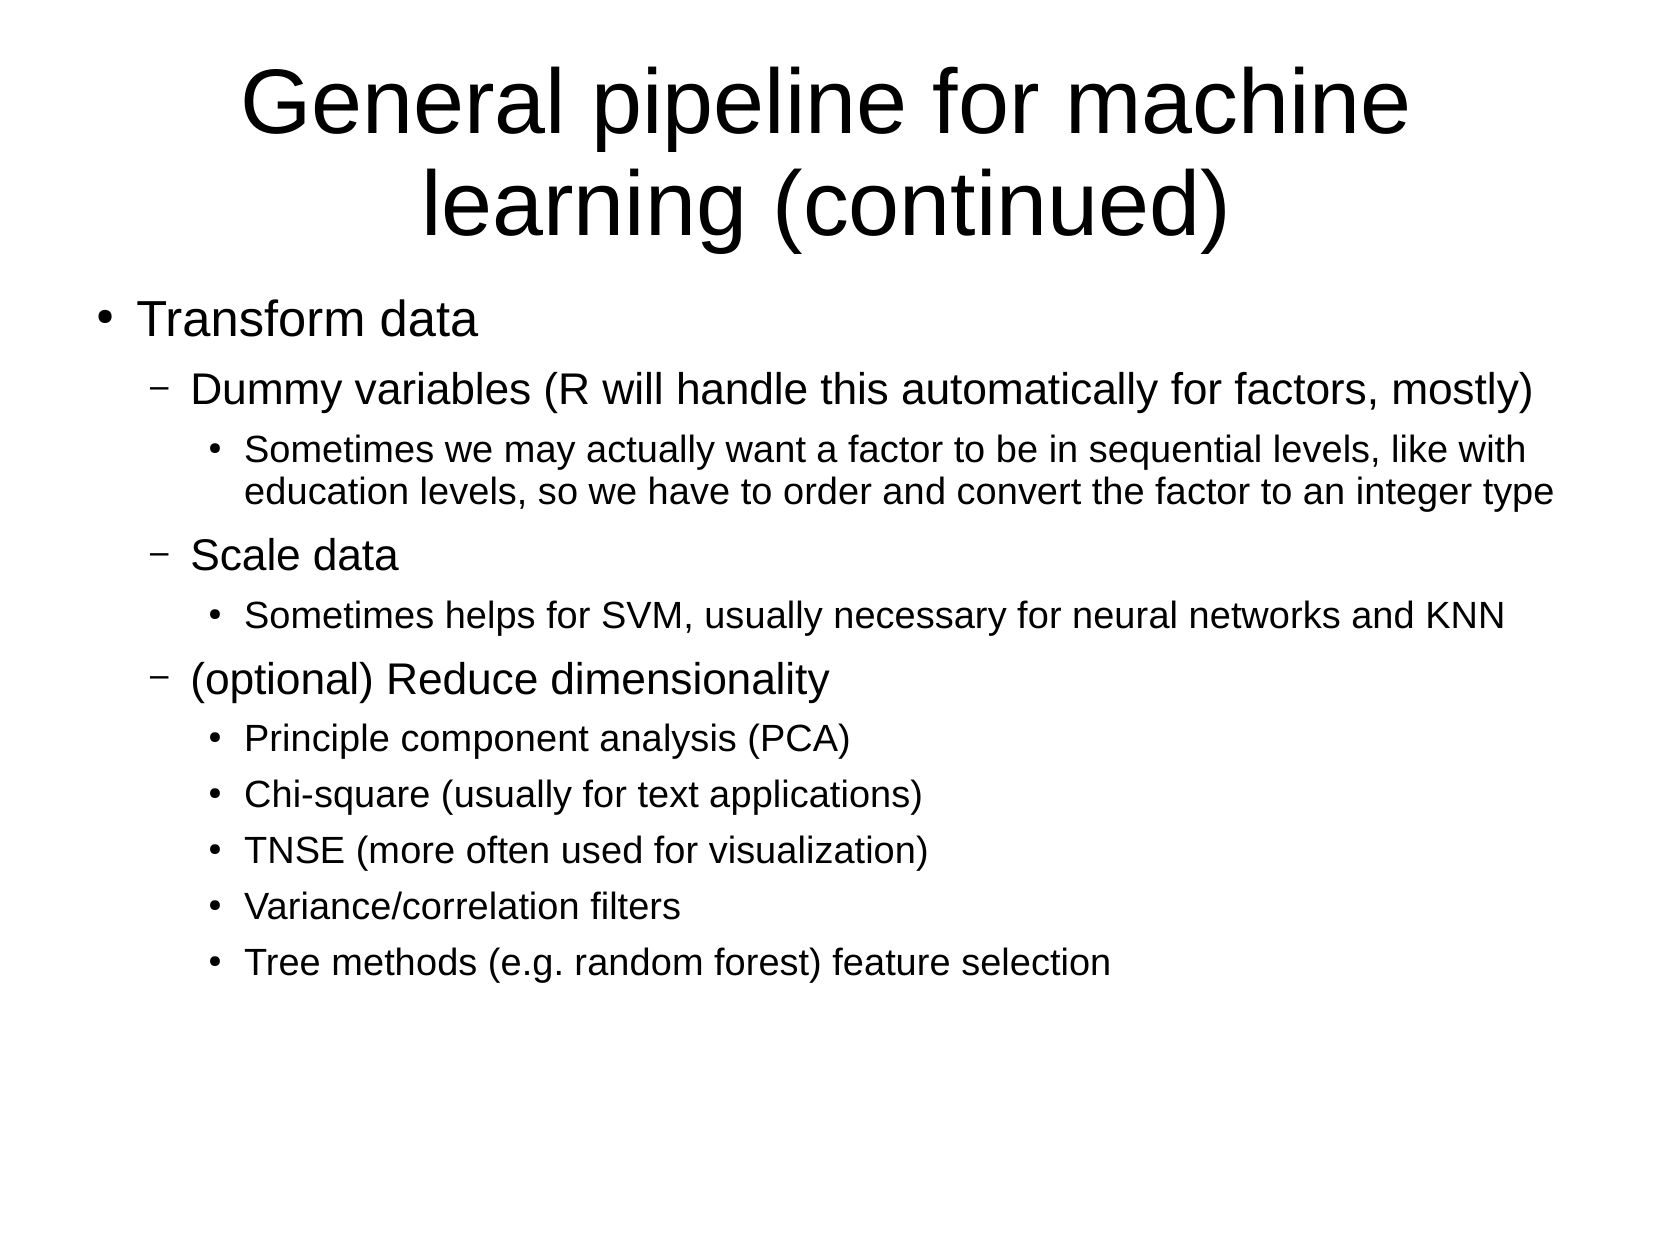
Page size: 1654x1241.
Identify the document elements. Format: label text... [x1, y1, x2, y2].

title General pipeline for machine learning (continued) [82, 49, 1571, 257]
list Transform data Dummy variables (R will handle this automatically for factors, mostly) Sometimes we may actually want a factor to be in sequential levels, like with education levels, so we have to order and convert the factor to an integer type Scale data Sometimes helps for SVM, usually necessary for neural networks and KNN (optional) Reduce dimensionality Principle component analysis (PCA) Chi-square (usually for text applications) TNSE (more often used for visualization) Variance/correlation filters Tree methods (e.g. random forest) feature selection [82, 290, 1571, 1010]
